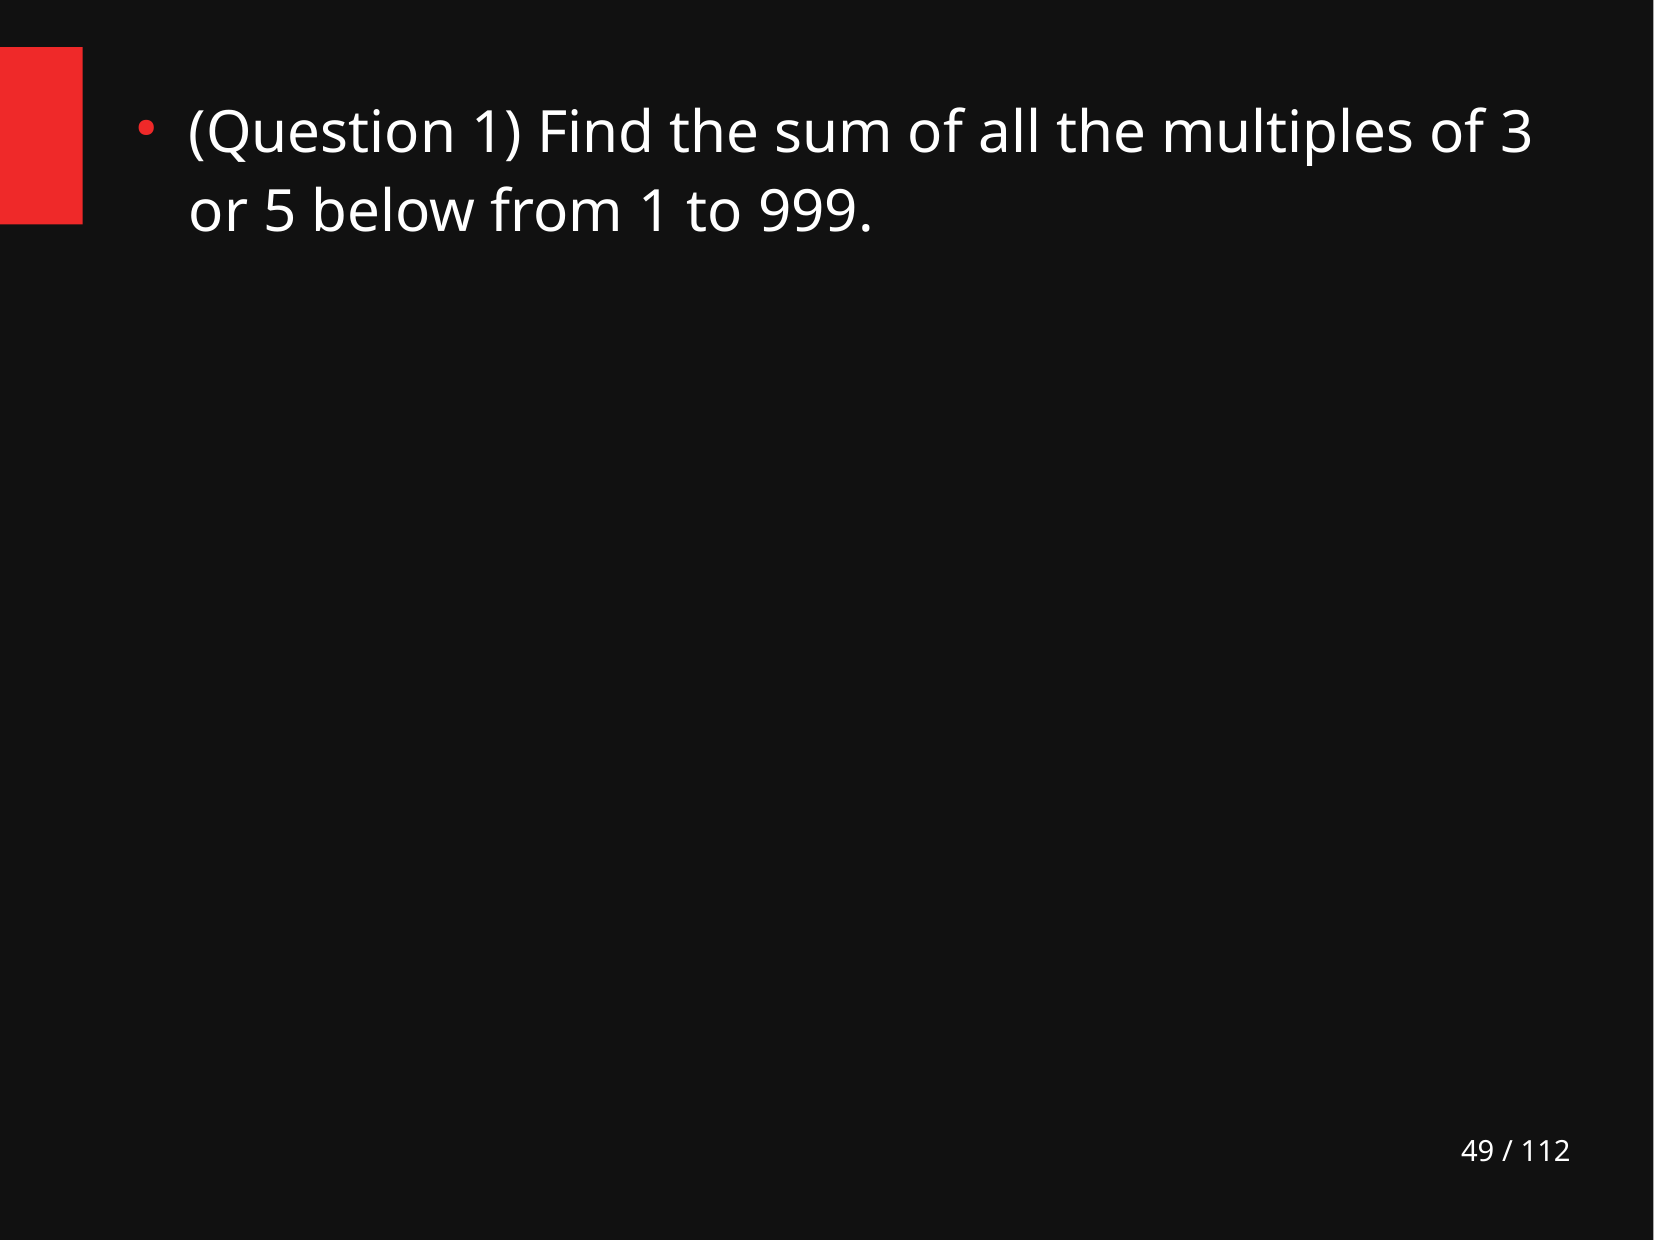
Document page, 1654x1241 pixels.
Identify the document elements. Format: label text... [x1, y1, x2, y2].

list (Question 1) Find the sum of all the multiples of 3 or 5 below from 1 to 999. [118, 90, 1536, 1074]
